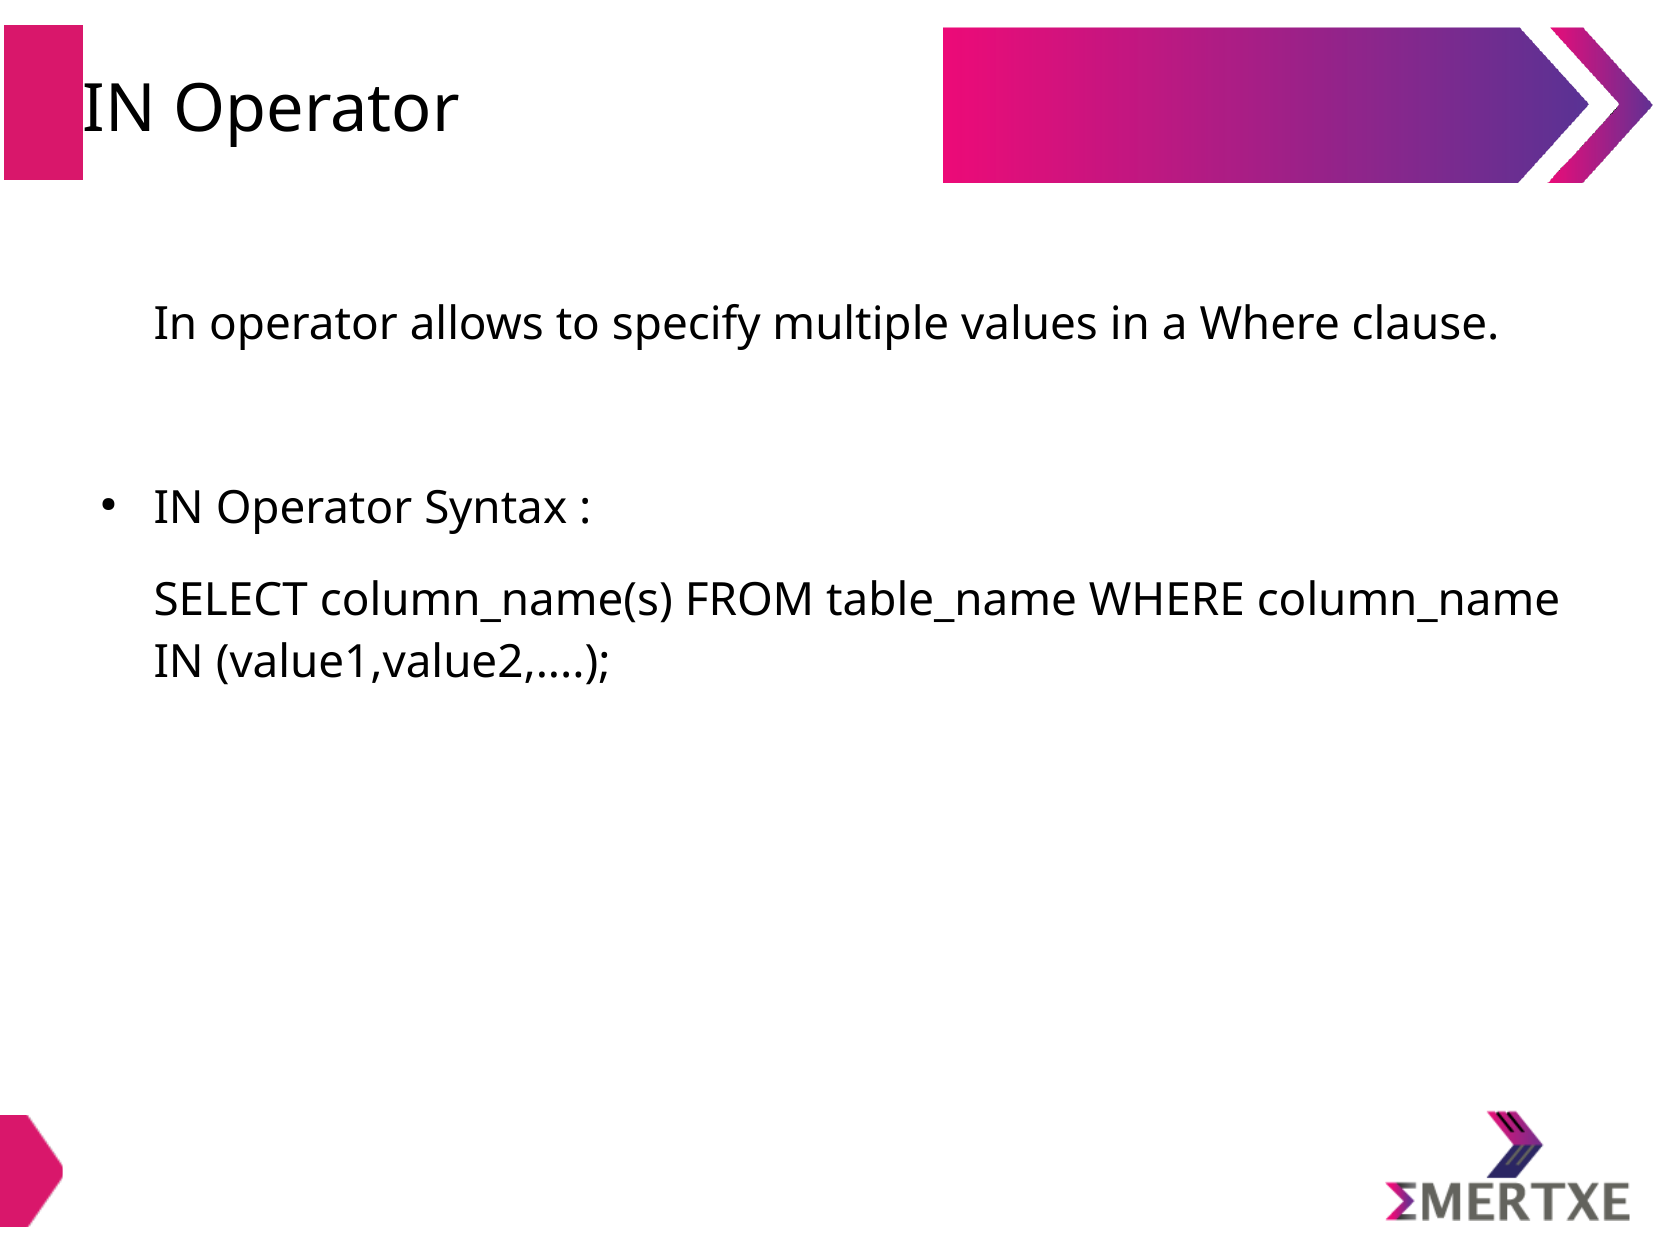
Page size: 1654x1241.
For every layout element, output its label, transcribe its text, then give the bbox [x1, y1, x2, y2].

list In operator allows to specify multiple values in a Where clause. IN Operator Syntax : SELECT column_name(s) FROM table_name WHERE column_name IN (value1,value2,....); [82, 290, 1571, 1010]
picture [1385, 1107, 1631, 1221]
title IN Operator [82, 2, 1571, 210]
picture [1571, 27, 1653, 183]
